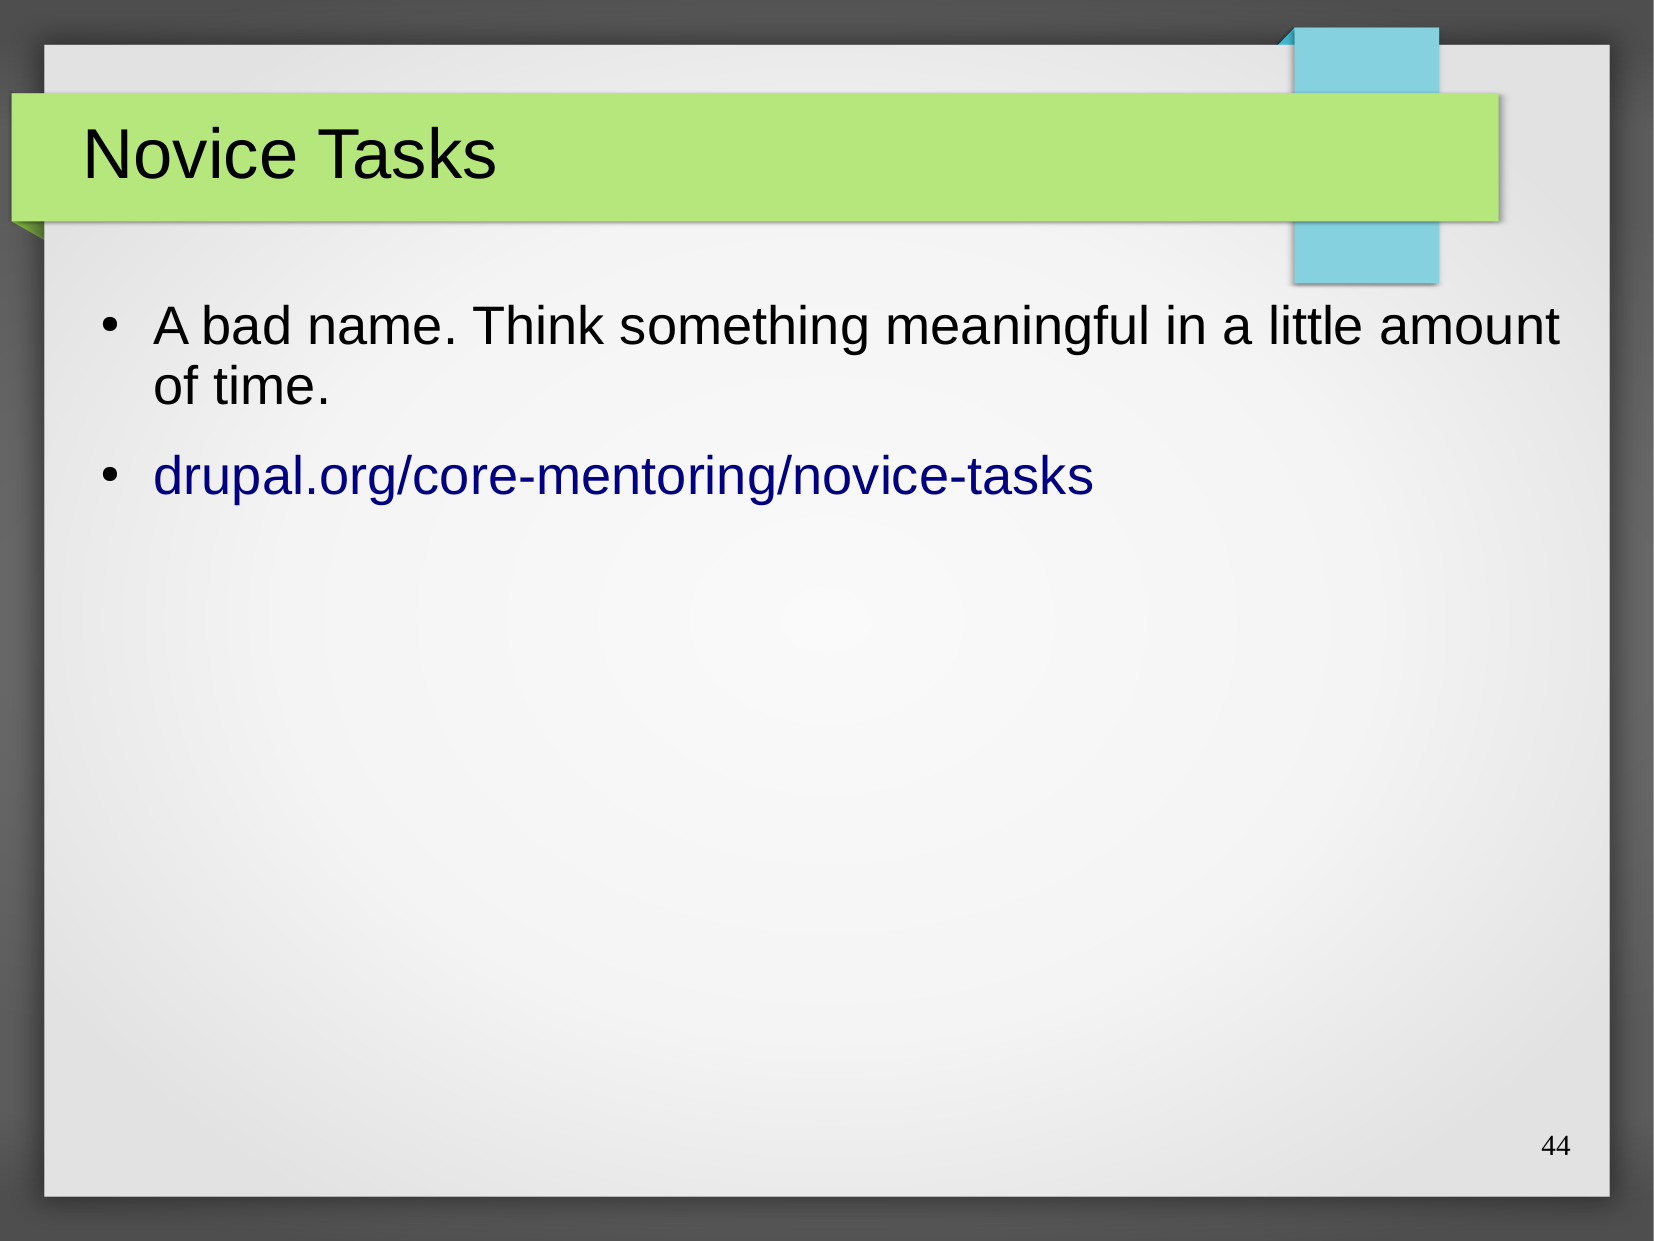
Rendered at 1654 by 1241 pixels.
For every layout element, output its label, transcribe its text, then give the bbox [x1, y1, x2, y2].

title Novice Tasks [82, 94, 1264, 213]
list A bad name. Think something meaningful in a little amount of time. drupal.org/core-mentoring/novice-tasks [82, 295, 1571, 1015]
picture [0, 0, 1654, 1241]
